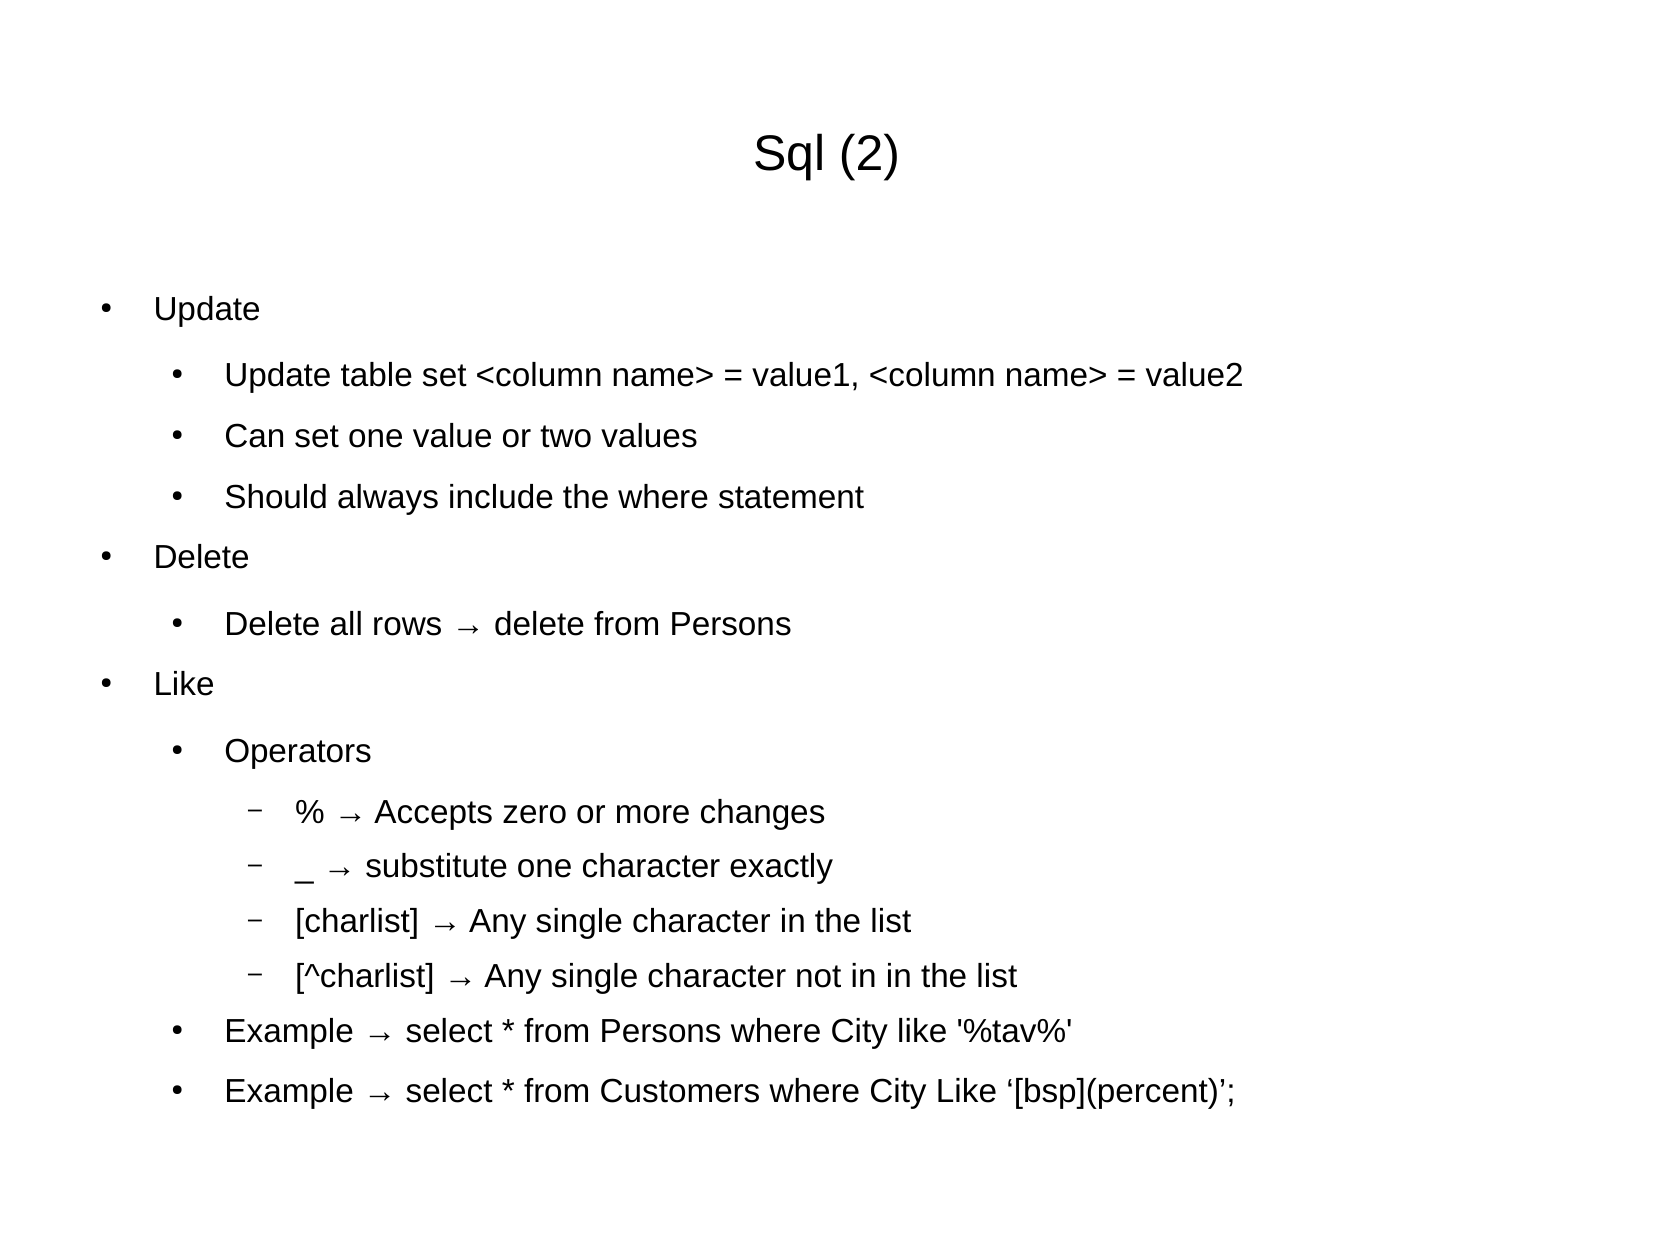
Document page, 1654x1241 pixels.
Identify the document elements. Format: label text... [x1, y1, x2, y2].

title Sql (2) [82, 49, 1571, 257]
list Update Update table set <column name> = value1, <column name> = value2 Can set one value or two values Should always include the where statement Delete Delete all rows → delete from Persons Like Operators % → Accepts zero or more changes _ → substitute one character exactly [charlist] → Any single character in the list [^charlist] → Any single character not in in the list Example → select * from Persons where City like '%tav%' Example → select * from Customers where City Like ‘[bsp](percent)’; [82, 290, 1571, 1216]
